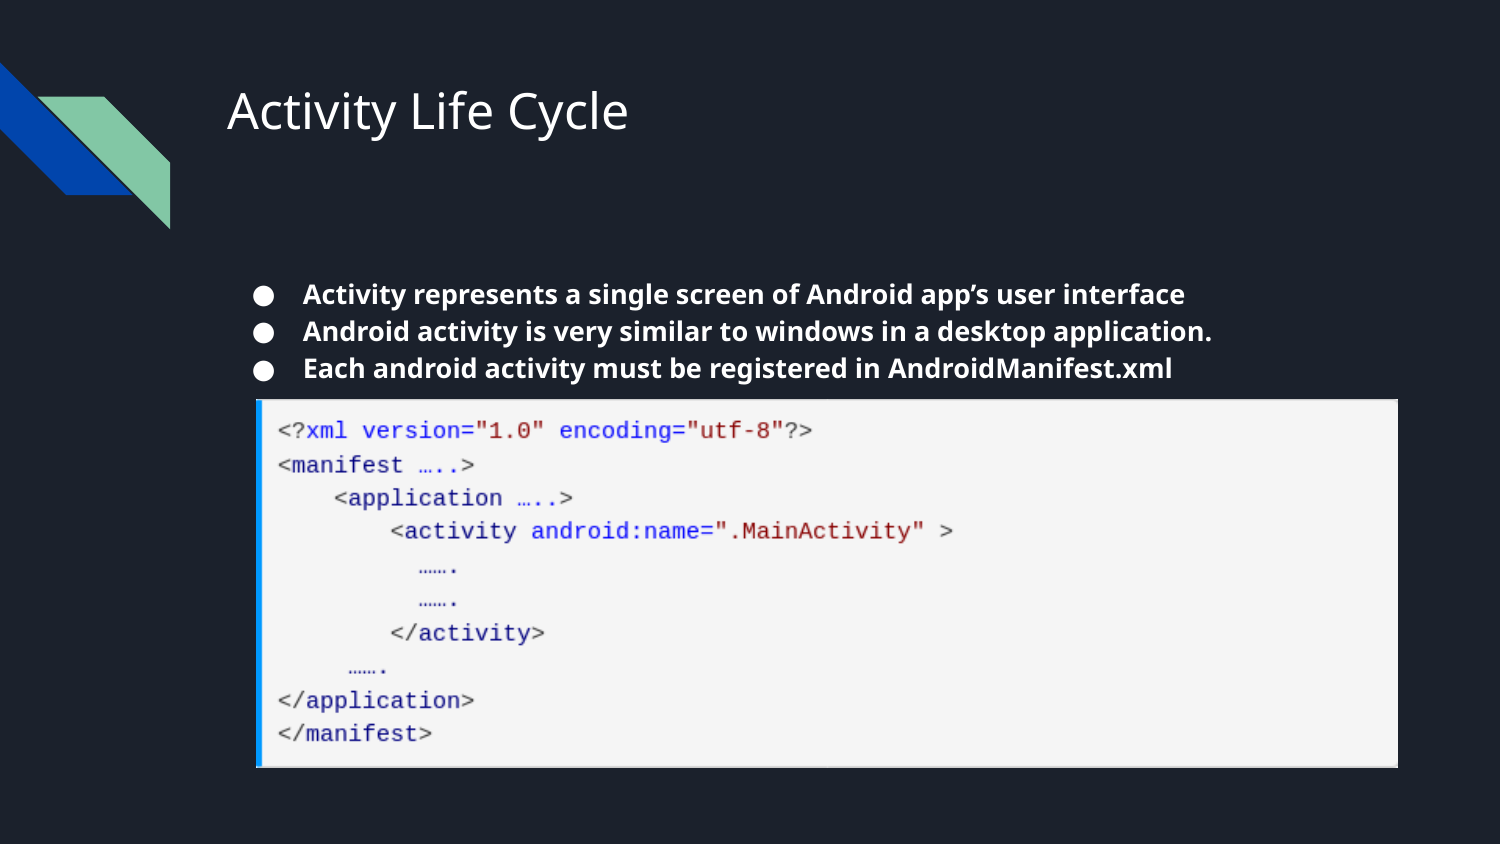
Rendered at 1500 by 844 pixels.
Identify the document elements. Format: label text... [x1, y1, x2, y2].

title Activity Life Cycle [212, 64, 1368, 215]
list Activity represents a single screen of Android app’s user interface Android activity is very similar to windows in a desktop application. Each android activity must be registered in AndroidManifest.xml [212, 257, 1368, 735]
picture [256, 399, 1398, 768]
